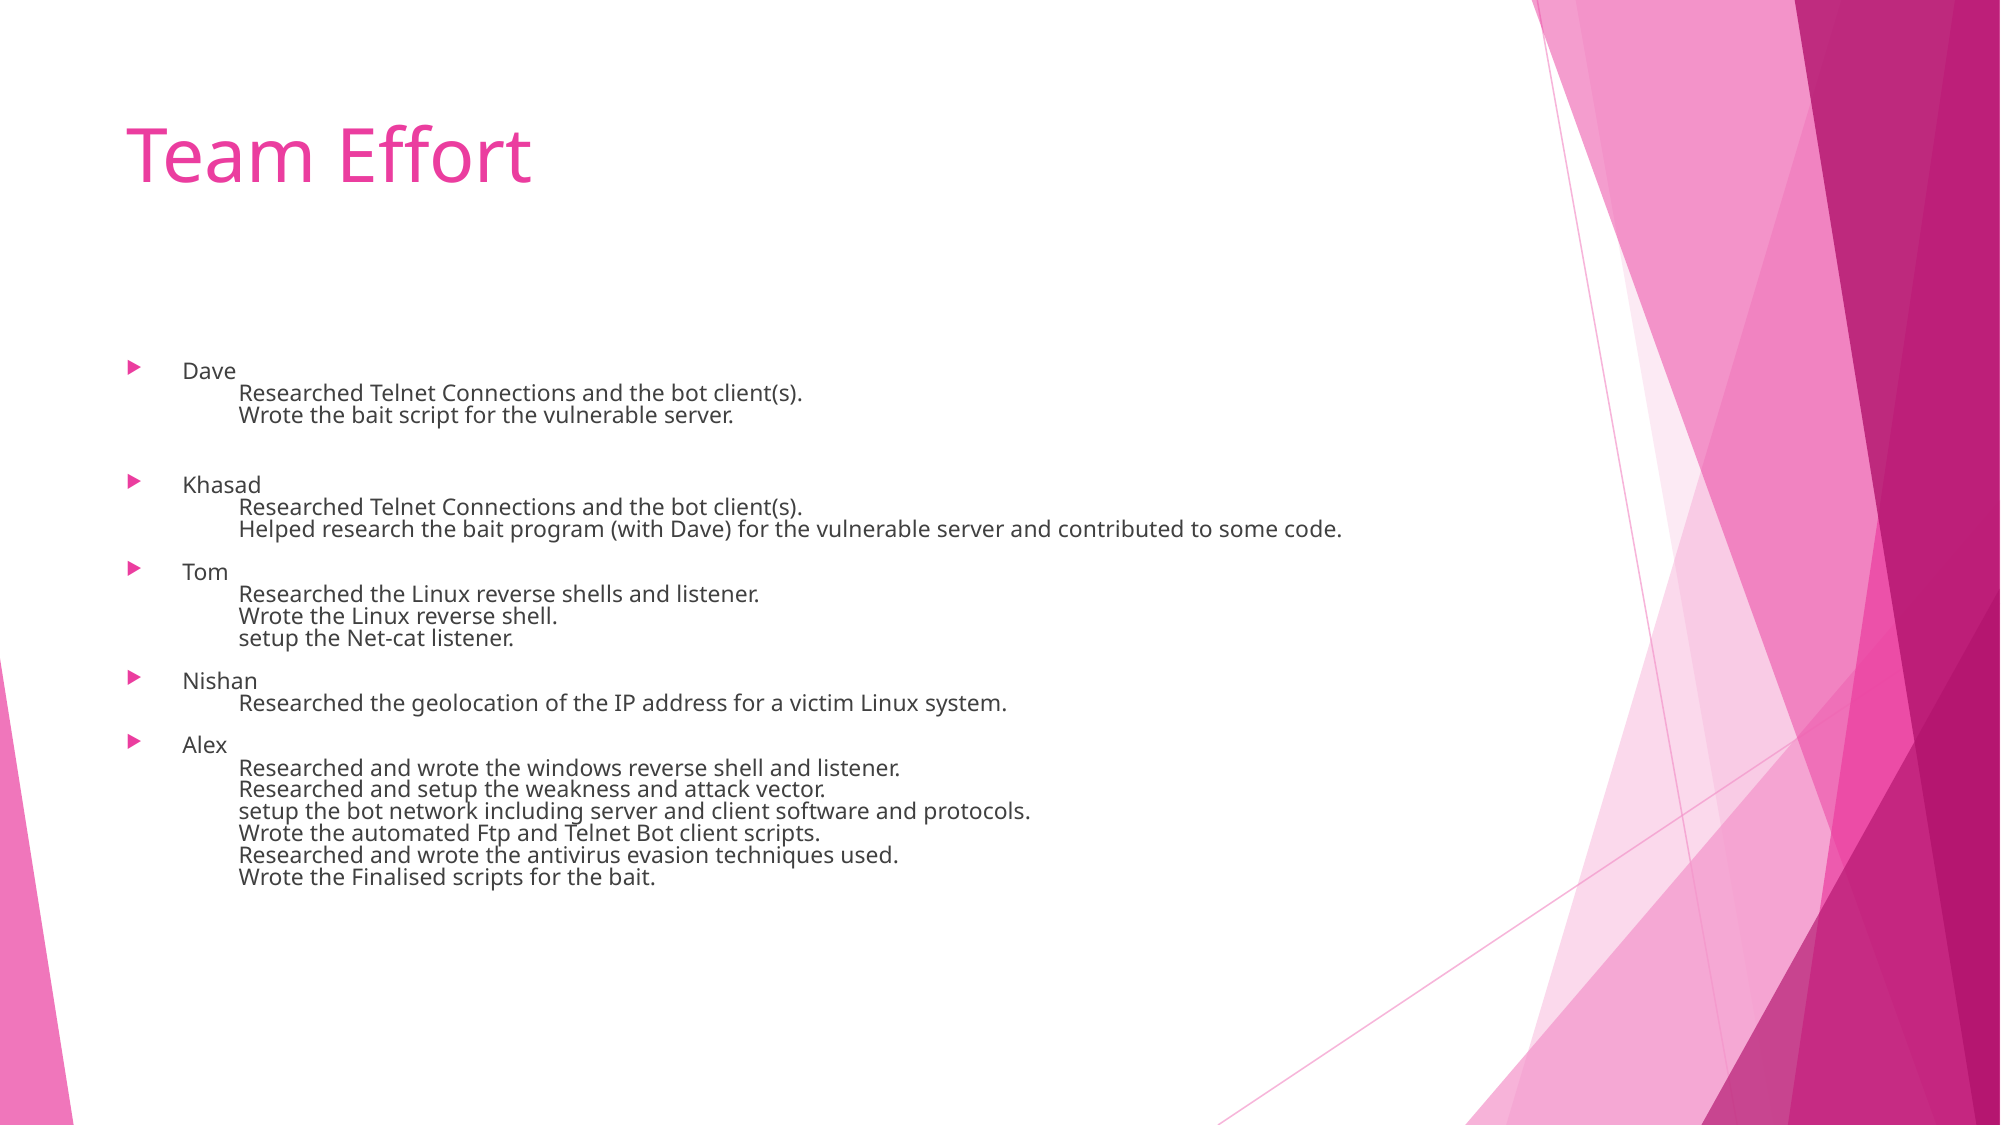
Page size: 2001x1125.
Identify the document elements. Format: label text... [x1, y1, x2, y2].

title Team Effort [111, 99, 1522, 317]
list Dave Researched Telnet Connections and the bot client(s). Wrote the bait script for the vulnerable server. Khasad Researched Telnet Connections and the bot client(s). Helped research the bait program (with Dave) for the vulnerable server and contributed to some code. Tom Researched the Linux reverse shells and listener. Wrote the Linux reverse shell. setup the Net-cat listener. Nishan Researched the geolocation of the IP address for a victim Linux system. Alex Researched and wrote the windows reverse shell and listener. Researched and setup the weakness and attack vector. setup the bot network including server and client software and protocols. Wrote the automated Ftp and Telnet Bot client scripts. Researched and wrote the antivirus evasion techniques used. Wrote the Finalised scripts for the bait. [111, 354, 1522, 992]
